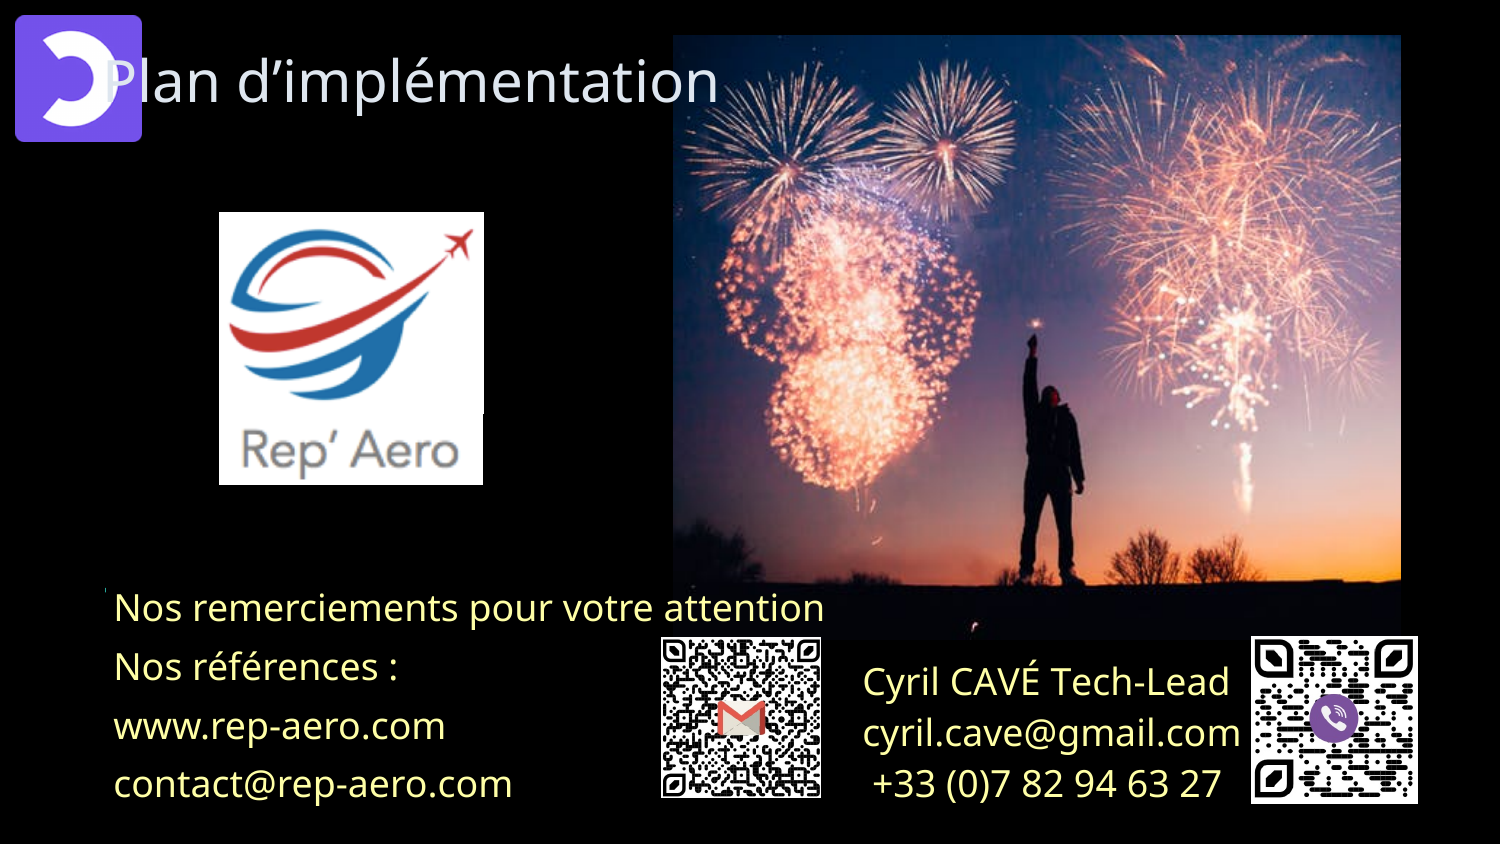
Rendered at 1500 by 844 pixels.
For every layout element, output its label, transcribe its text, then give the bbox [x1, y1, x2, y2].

title Plan d’implémentation [129, 0, 694, 164]
picture [219, 212, 484, 485]
text_box Nos remerciements pour votre attention Nos références : www.rep-aero.com contact@rep-aero.com [23, 566, 1016, 844]
picture [113, 65, 129, 81]
text_box Cyril CAVÉ Tech-Lead cyril.cave@gmail.com +33 (0)7 82 94 63 27 [862, 654, 1251, 780]
picture [673, 35, 1418, 804]
picture [15, 15, 129, 142]
picture [661, 637, 821, 798]
